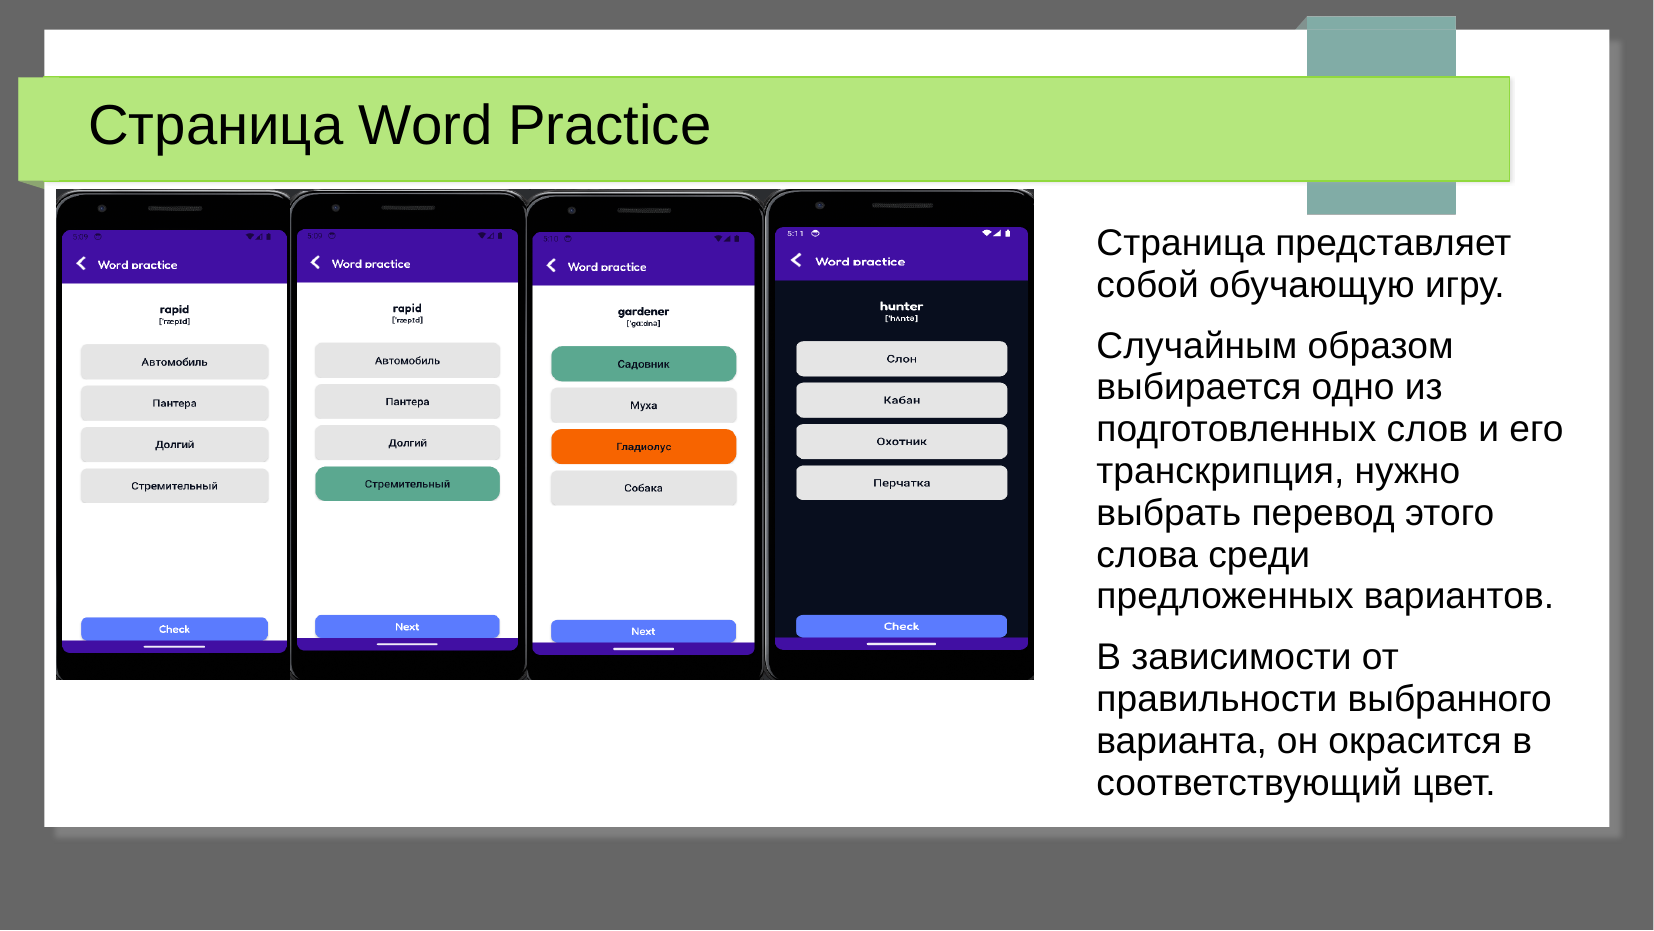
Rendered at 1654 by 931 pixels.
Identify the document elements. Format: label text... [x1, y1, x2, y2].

title Страница Word Practice [88, 73, 1506, 178]
list Страница представляет собой обучающую игру. Случайным образом выбирается одно из подготовленных слов и его транскрипция, нужно выбрать перевод этого слова среди предложенных вариантов. В зависимости от правильности выбранного варианта, он окрасится в соответствующий цвет. [1033, 221, 1566, 813]
picture [56, 189, 1034, 680]
